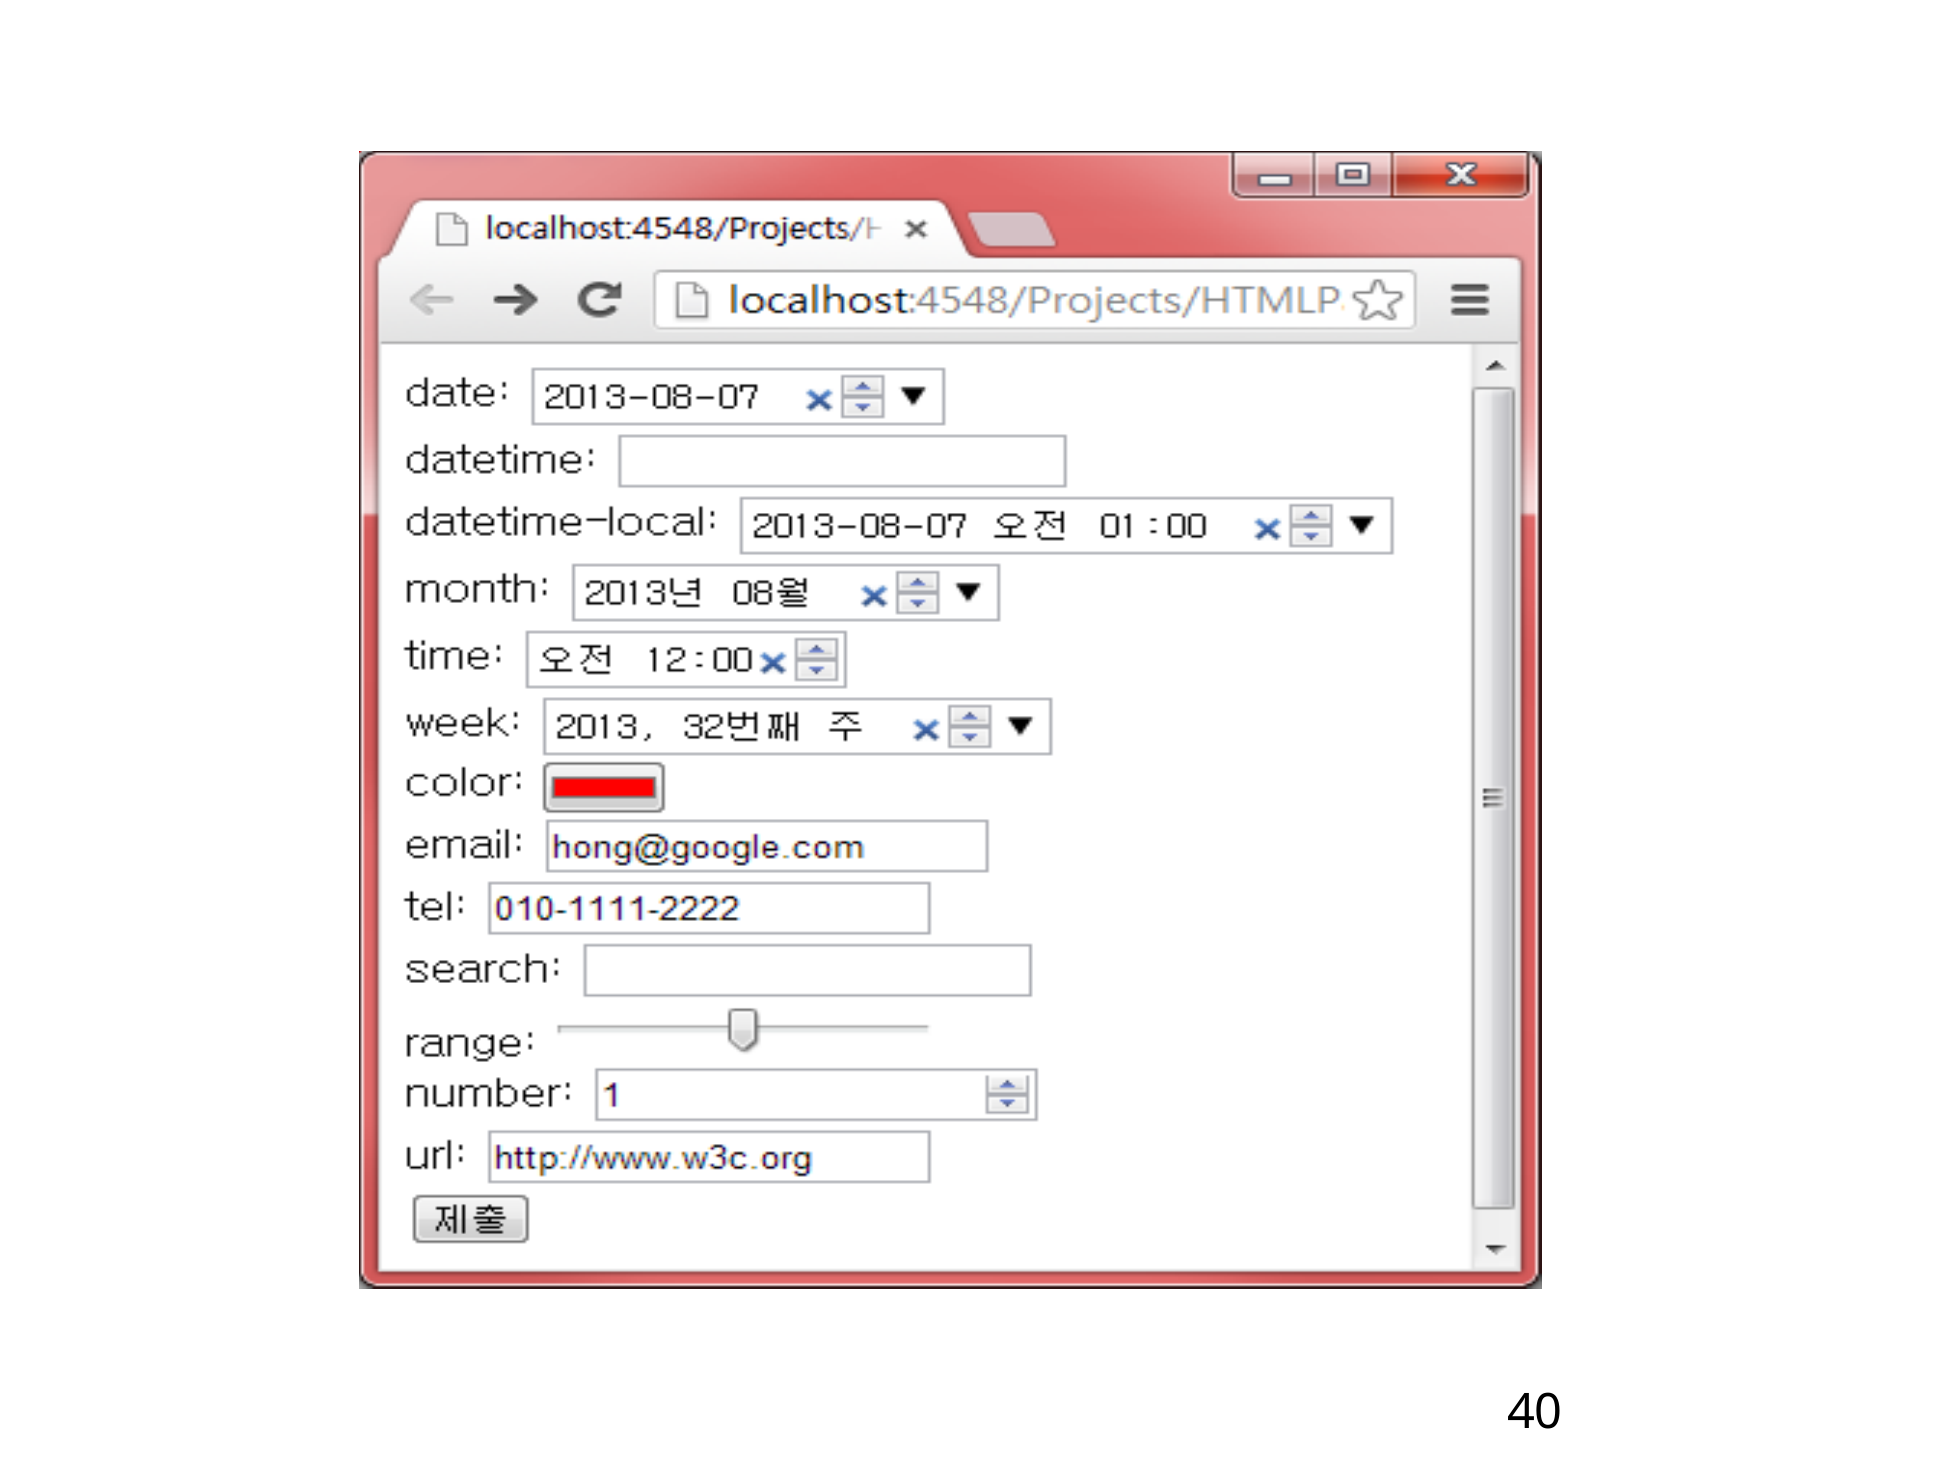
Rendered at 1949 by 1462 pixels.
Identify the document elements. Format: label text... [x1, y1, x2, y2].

slide_number <숫자> [1492, 1372, 1899, 1462]
picture [359, 151, 1542, 1289]
